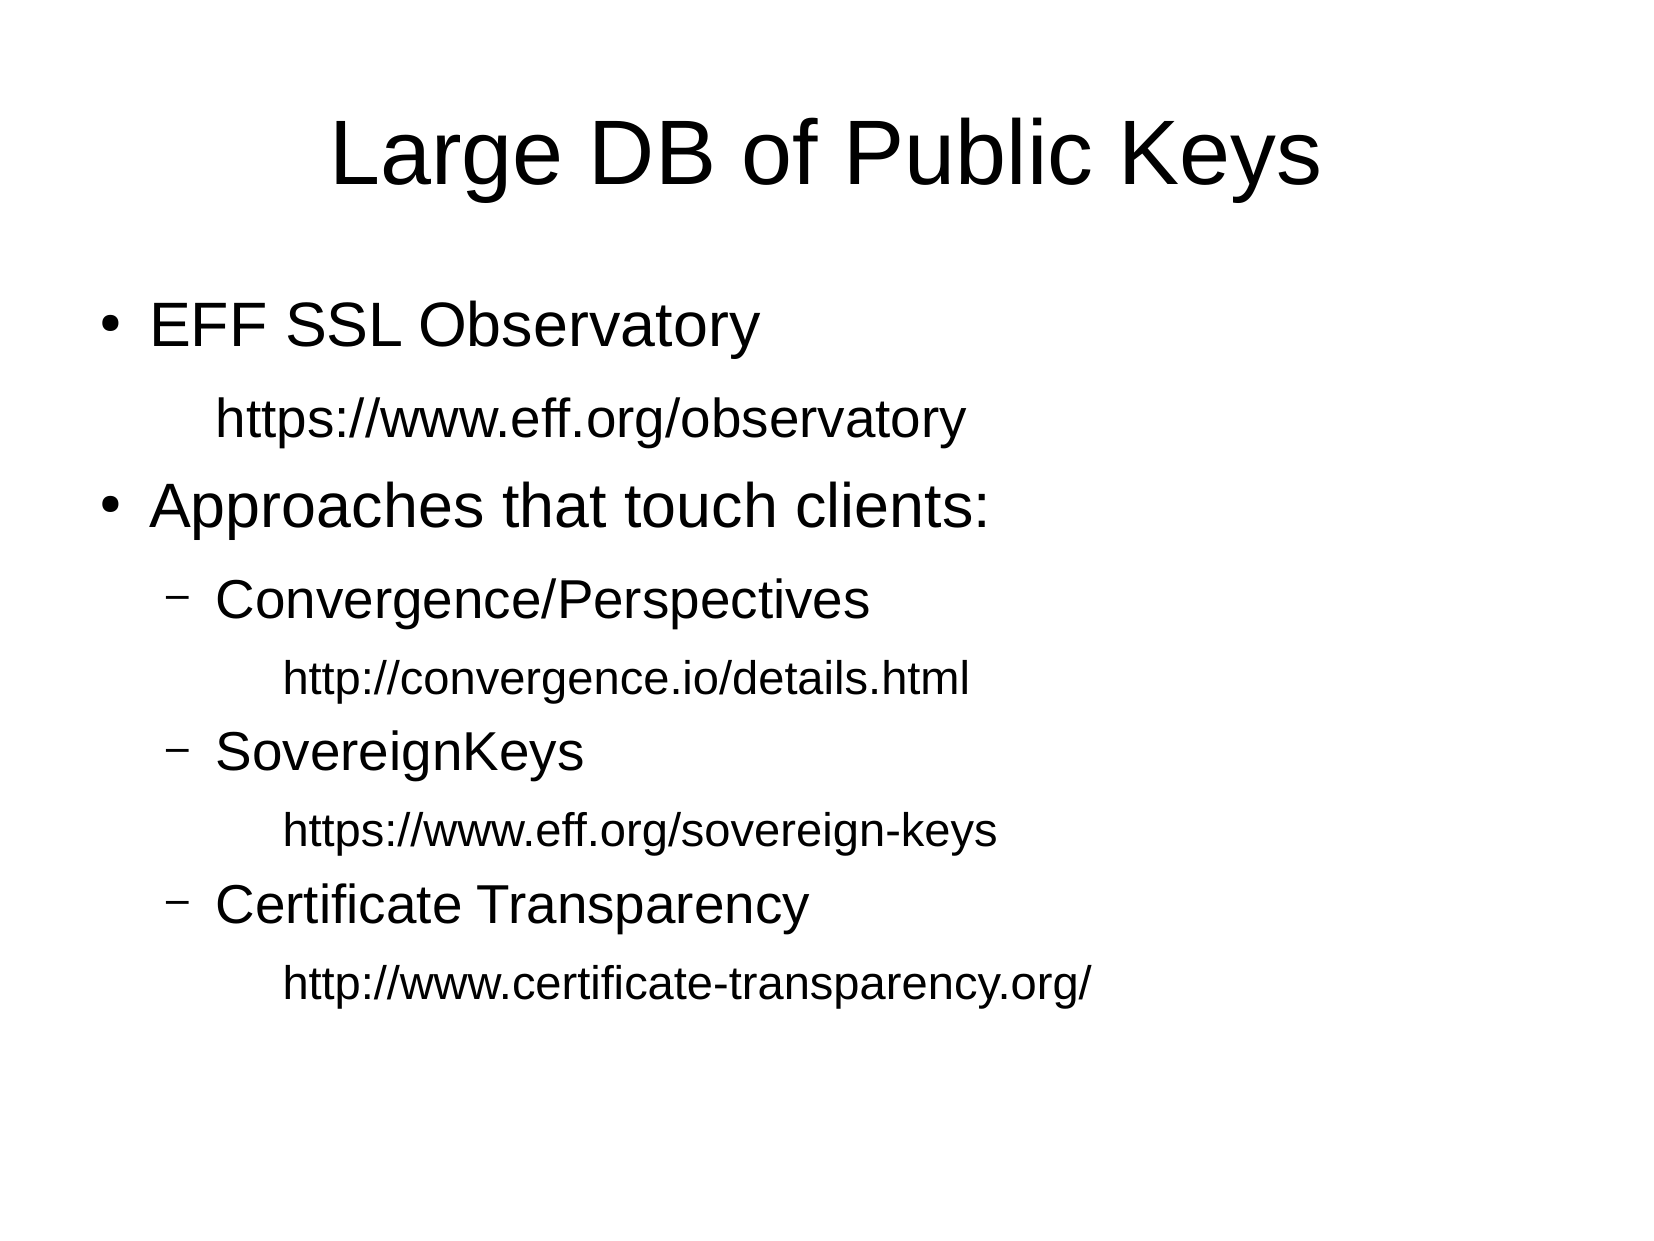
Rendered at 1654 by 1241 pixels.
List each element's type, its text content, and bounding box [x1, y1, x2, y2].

title Large DB of Public Keys [82, 49, 1571, 257]
list EFF SSL Observatory https://www.eff.org/observatory Approaches that touch clients: Convergence/Perspectives http://convergence.io/details.html SovereignKeys https://www.eff.org/sovereign-keys Certificate Transparency http://www.certificate-transparency.org/ [82, 290, 1538, 1010]
